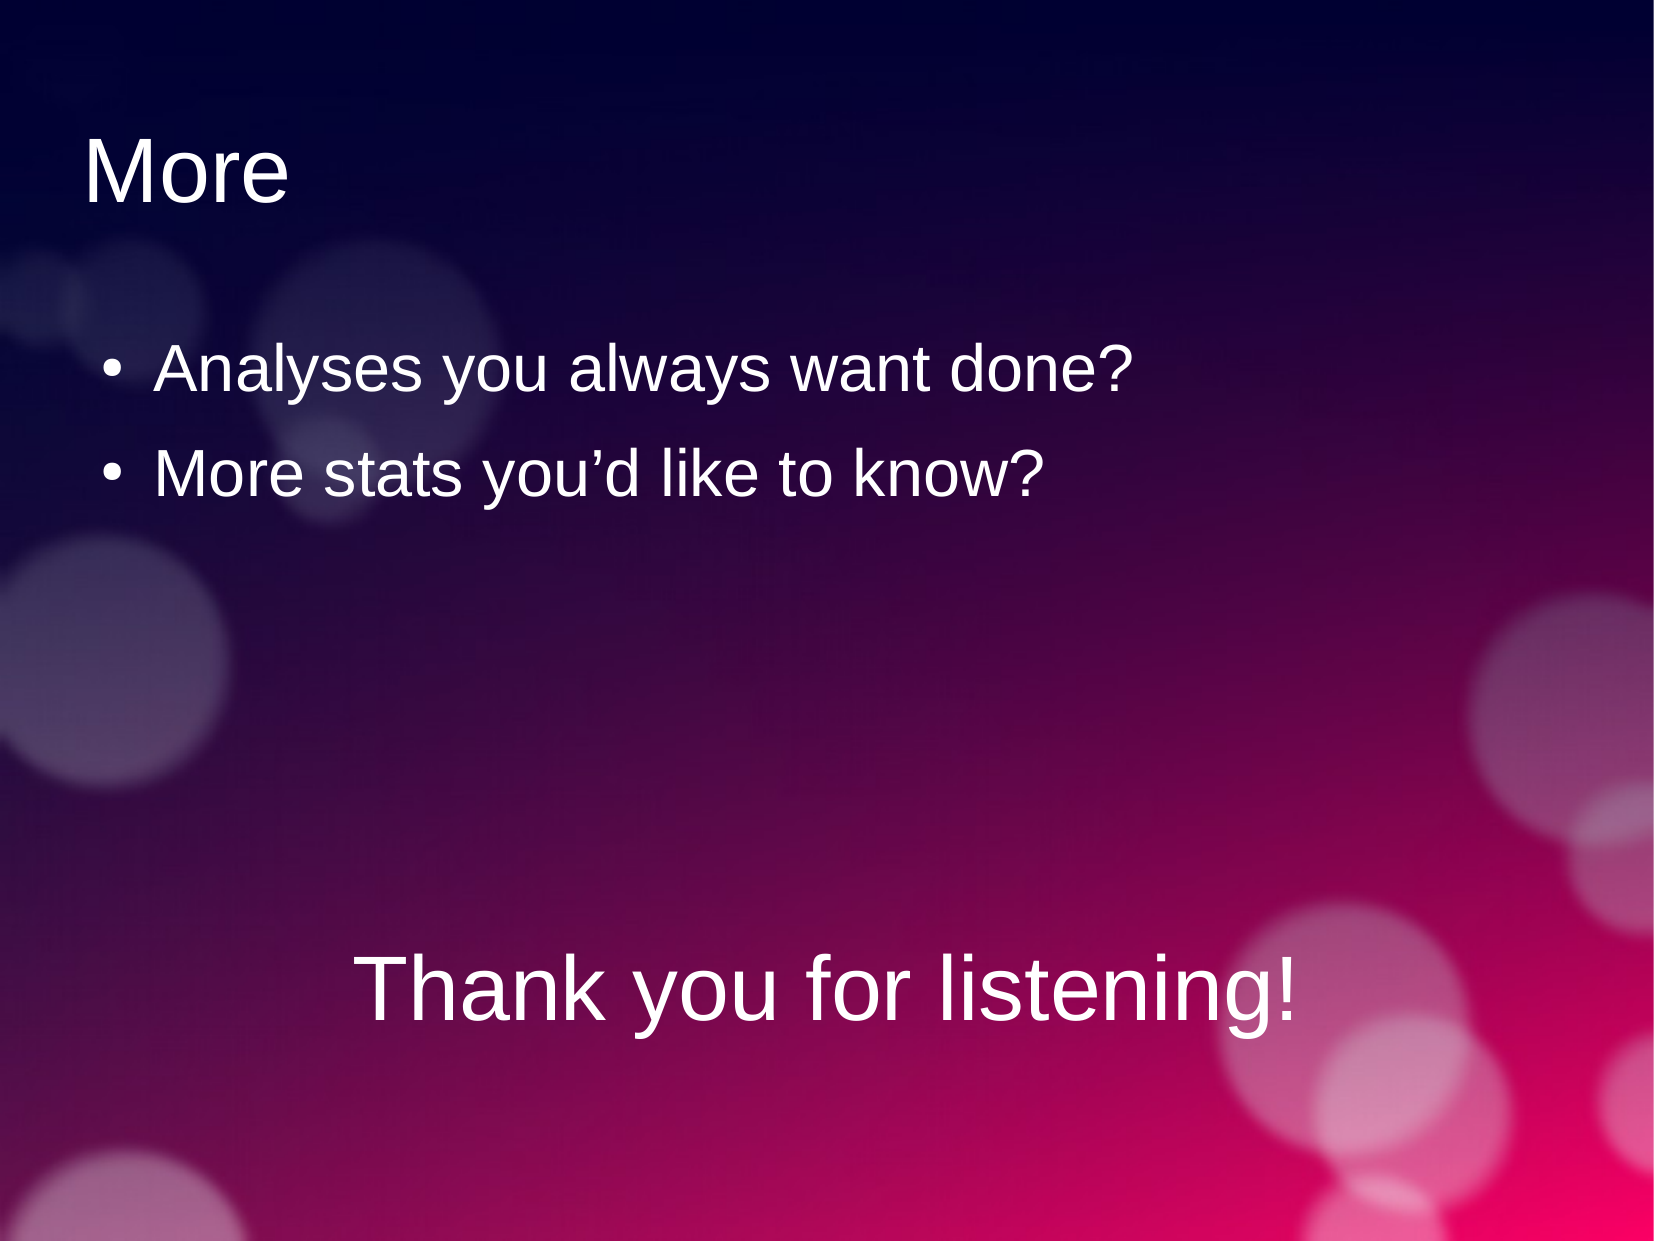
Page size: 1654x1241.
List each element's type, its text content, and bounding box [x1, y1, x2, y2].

picture [0, 0, 1654, 1241]
list Analyses you always want done? More stats you’d like to know? [82, 331, 1571, 885]
list Analyses you always want done? More stats you’d like to know? [82, 1093, 1571, 1099]
title Thank you for listening! [82, 885, 1571, 1093]
title More [82, 67, 1571, 275]
